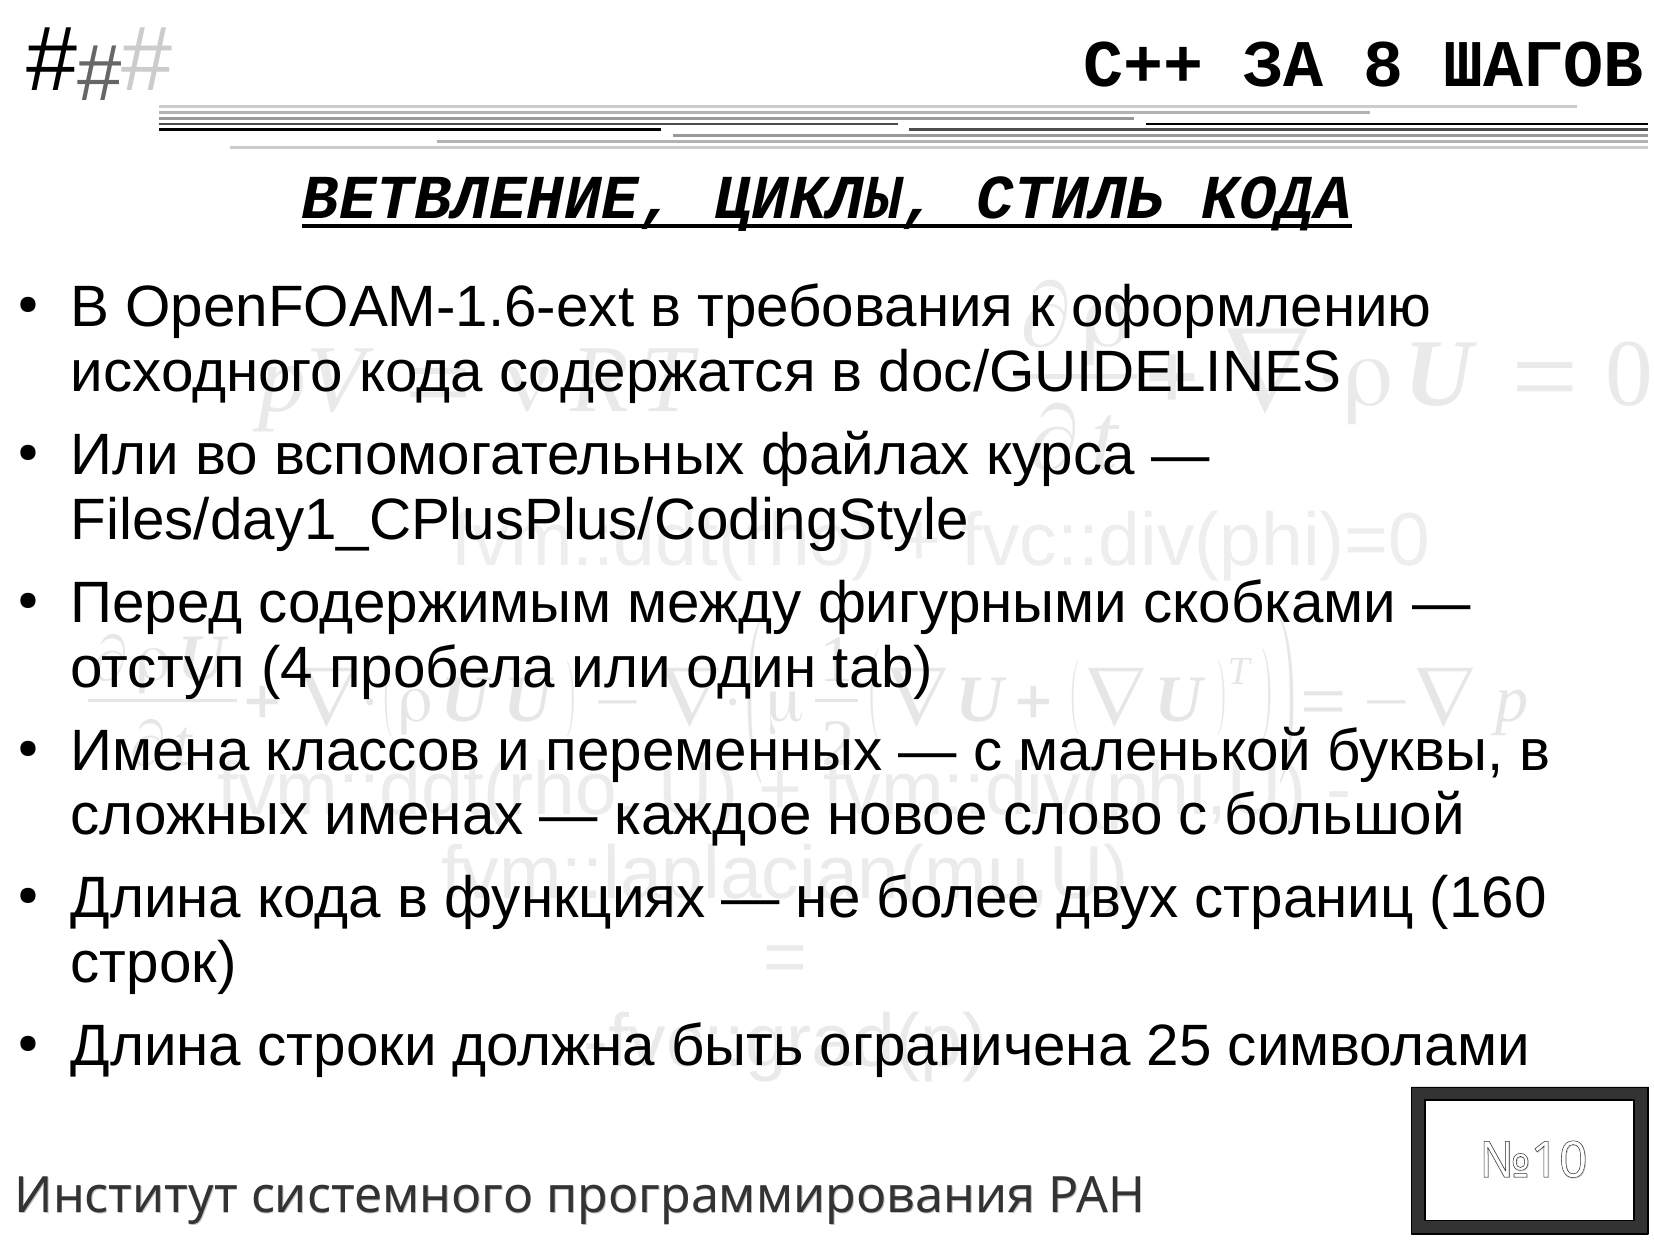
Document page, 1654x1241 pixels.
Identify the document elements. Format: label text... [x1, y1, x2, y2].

title ВЕТВЛЕНИЕ, ЦИКЛЫ, СТИЛЬ КОДА [0, 147, 1654, 257]
list В OpenFOAM-1.6-ext в требования к оформлению исходного кода содержатся в doc/GUIDELINES Или во вспомогательных файлах курса — Files/day1_CPlusPlus/CodingStyle Перед содержимым между фигурными скобками — отступ (4 пробела или один tab) Имена классов и переменных — с маленькой буквы, в сложных именах — каждое новое слово с большой Длина кода в функциях — не более двух страниц (160 строк) Длина строки должна быть ограничена 25 символами [0, 274, 1654, 1093]
